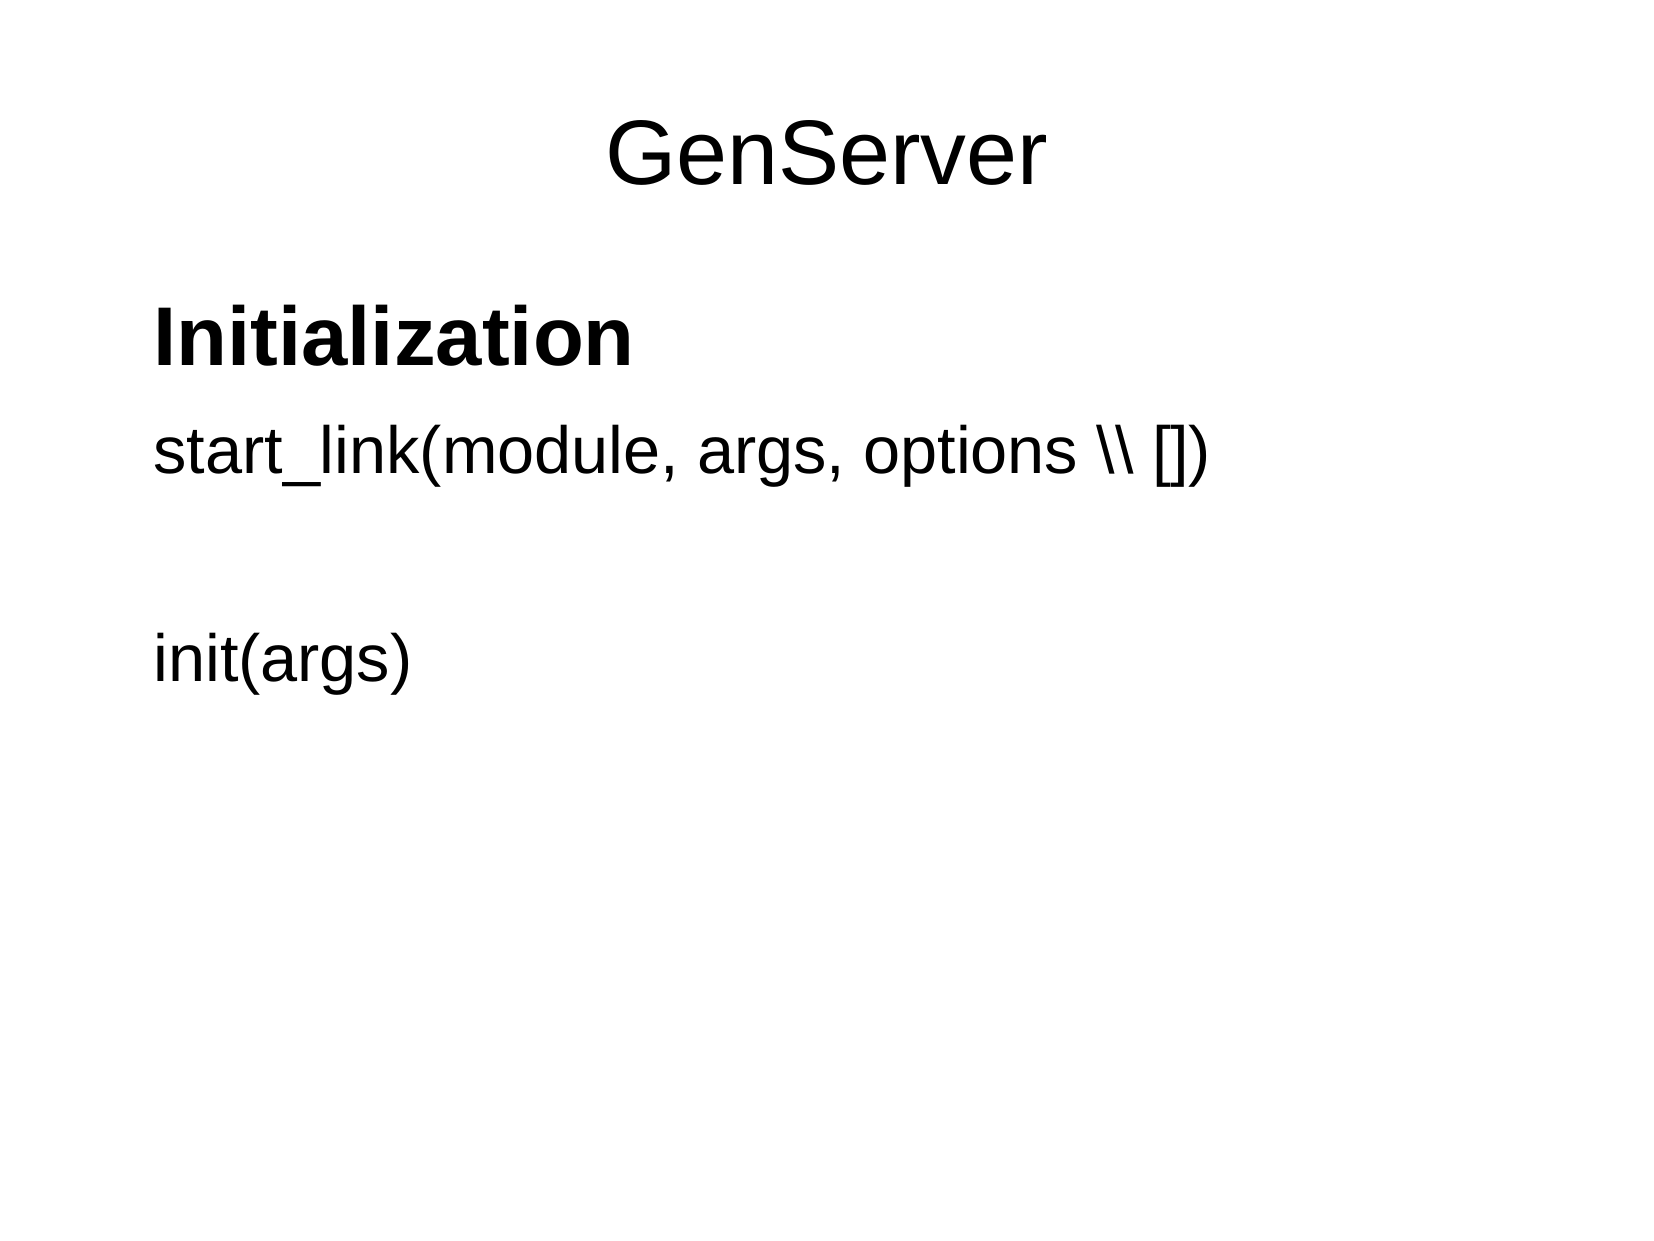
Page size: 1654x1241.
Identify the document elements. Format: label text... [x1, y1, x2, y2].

title GenServer [82, 49, 1571, 257]
list Initialization start_link(module, args, options \\ []) init(args) [82, 290, 1571, 1010]
